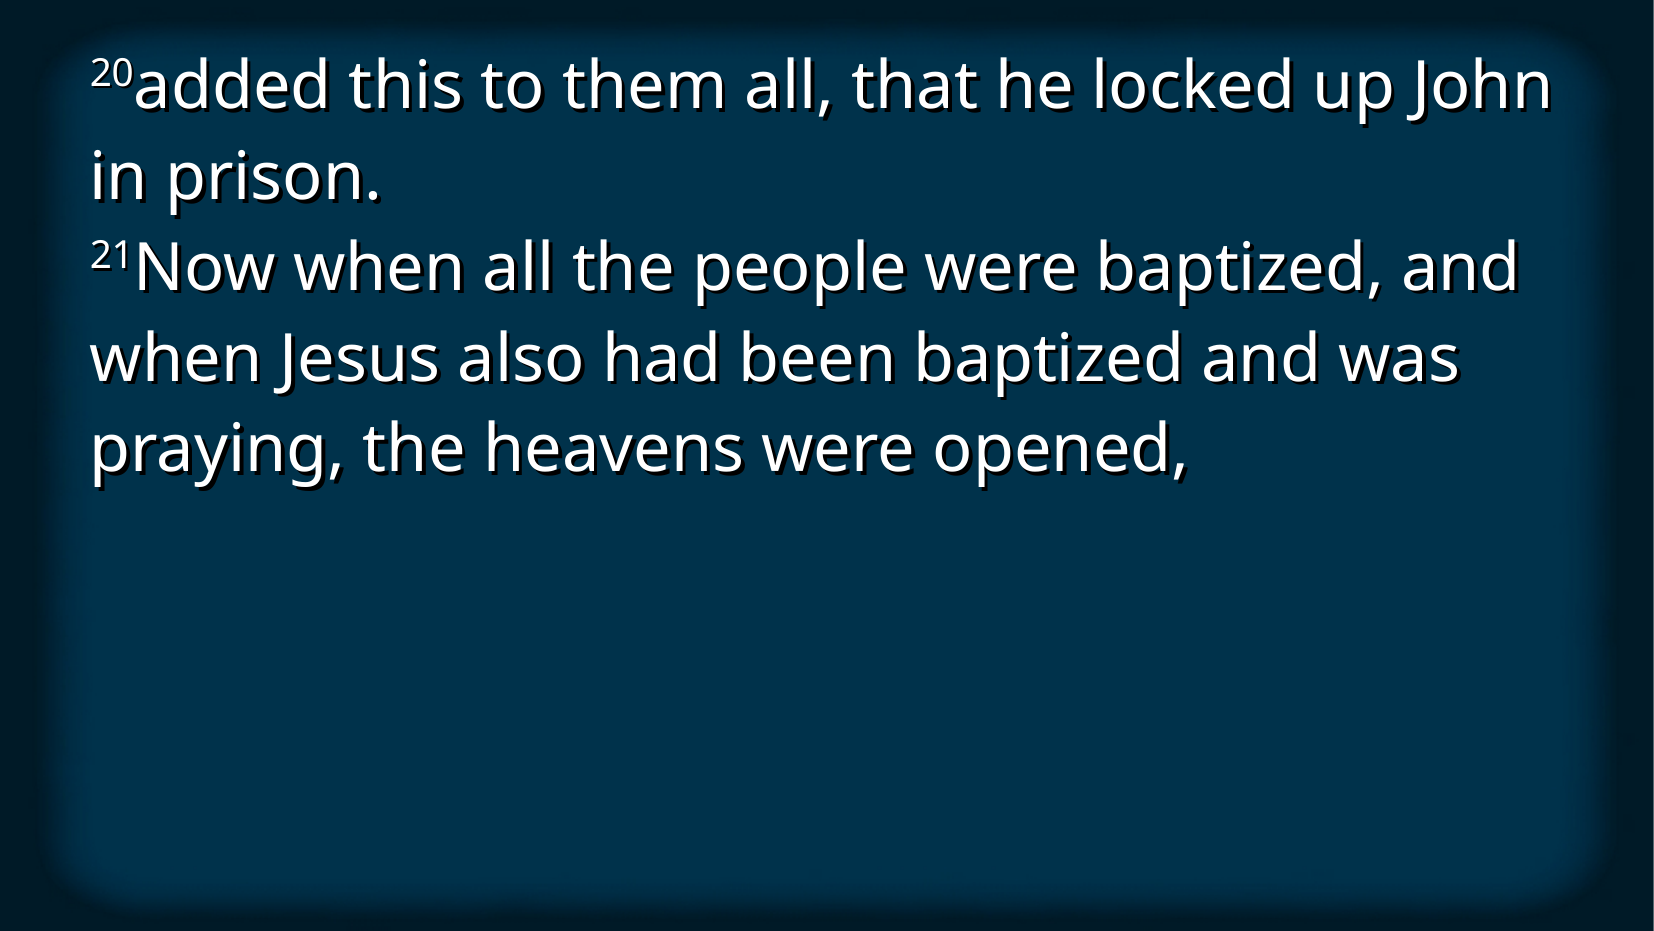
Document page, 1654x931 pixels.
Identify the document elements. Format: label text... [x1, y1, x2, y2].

picture [0, 0, 1654, 931]
text_box 20added this to them all, that he locked up John in prison. 21Now when all the people were baptized, and when Jesus also had been baptized and was praying, the heavens were opened, [75, 30, 1576, 489]
